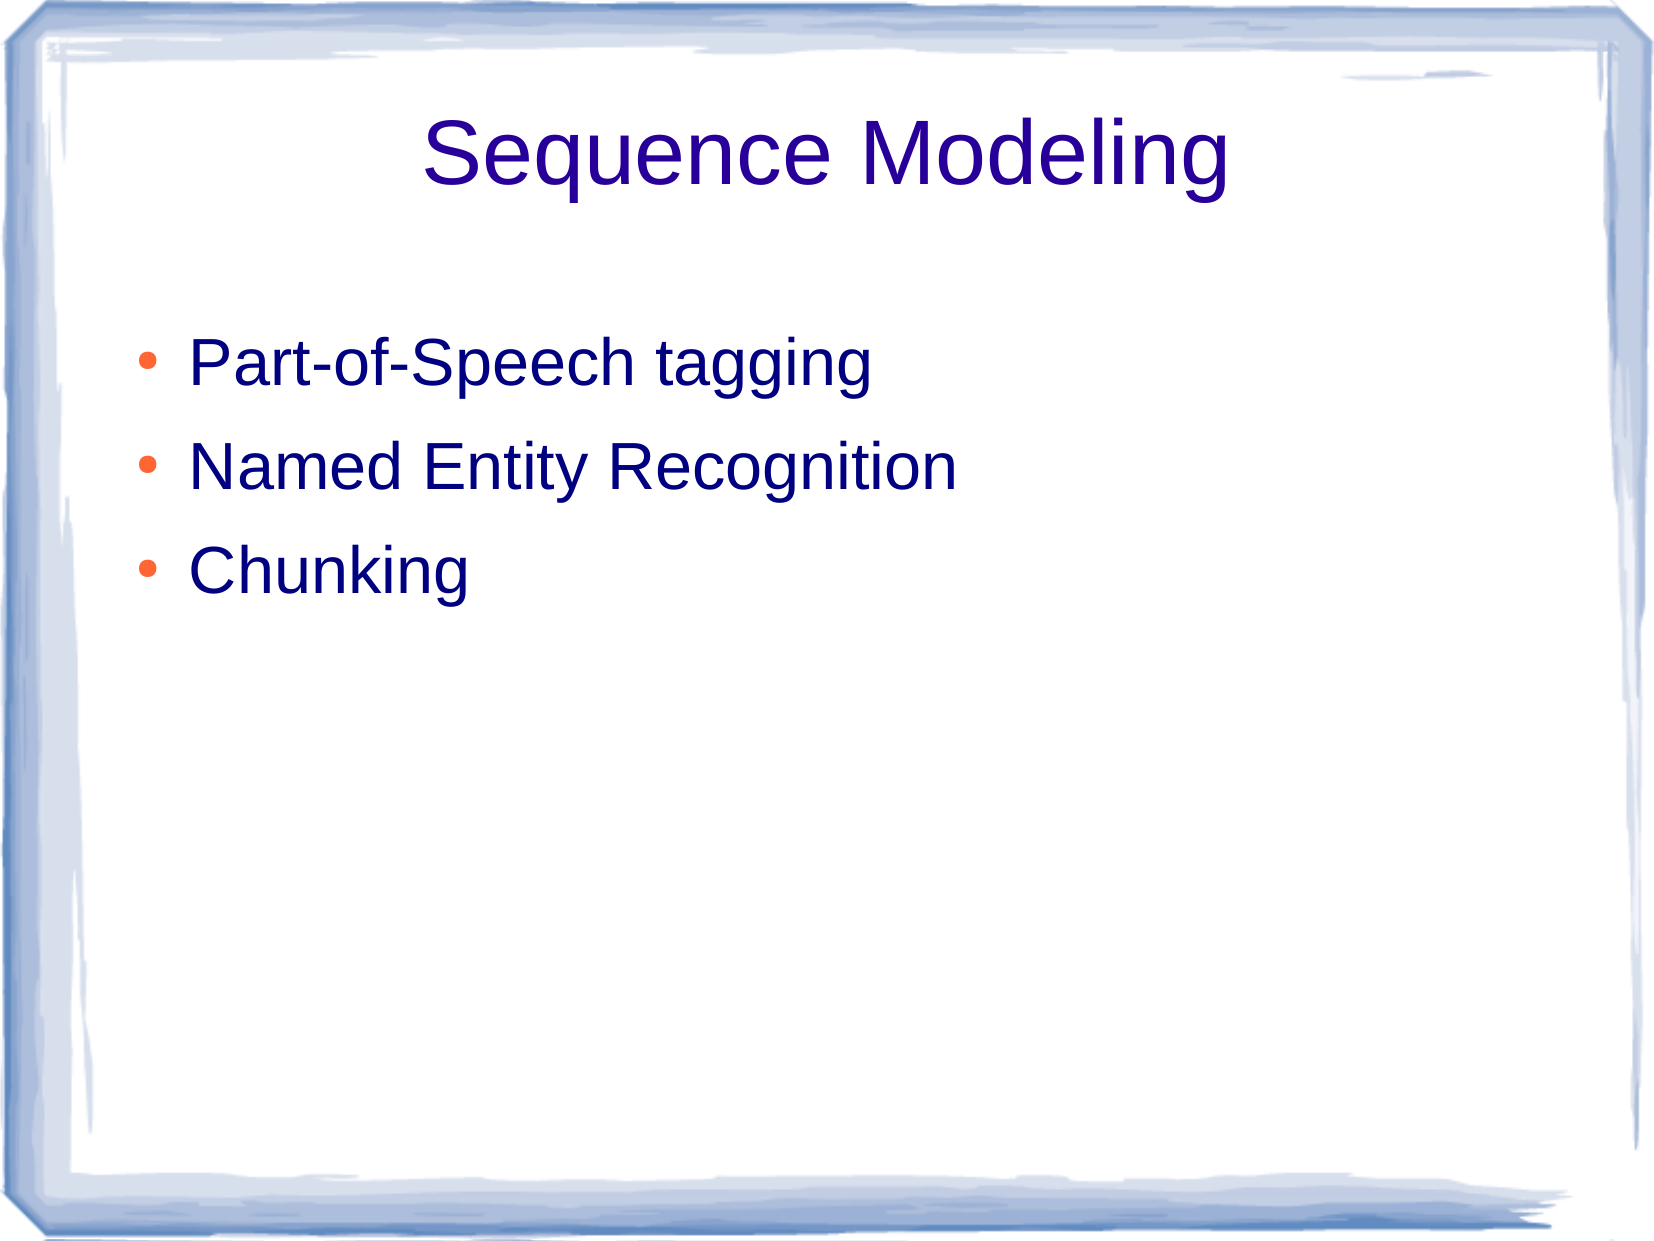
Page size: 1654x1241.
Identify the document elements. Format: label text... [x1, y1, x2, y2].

picture [0, 0, 1654, 1241]
title Sequence Modeling [82, 49, 1571, 257]
list Part-of-Speech tagging Named Entity Recognition Chunking [118, 324, 1571, 1129]
